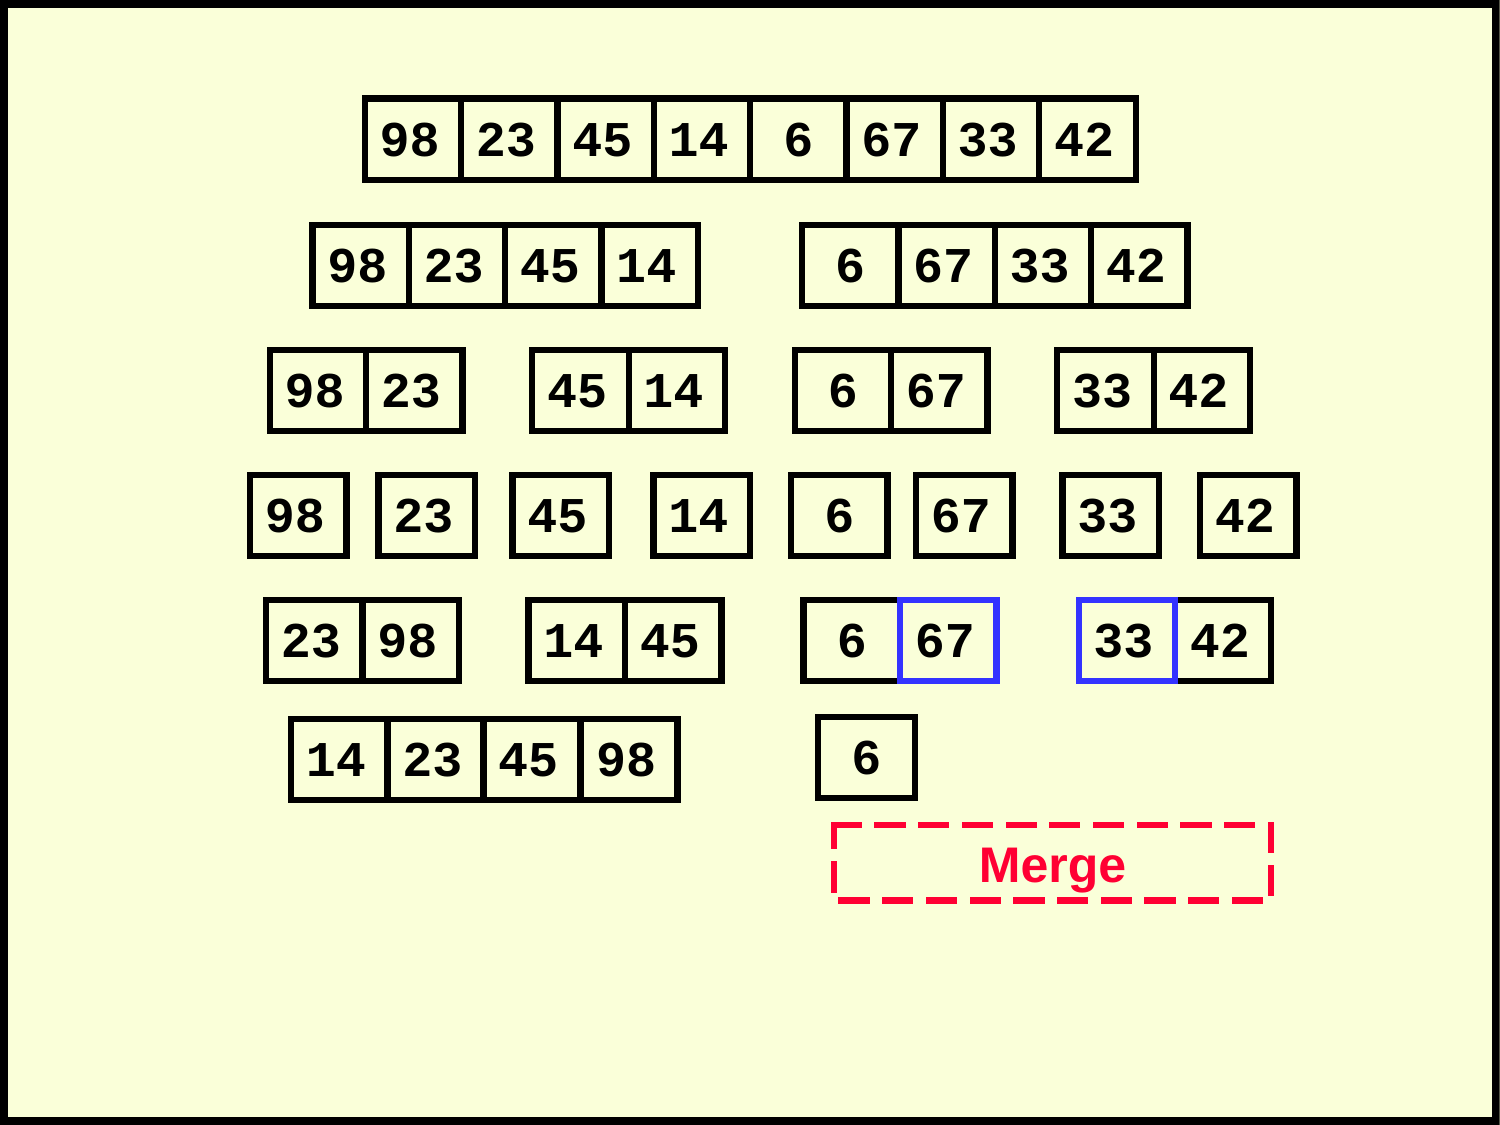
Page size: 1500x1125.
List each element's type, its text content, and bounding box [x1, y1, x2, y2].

text_box 45 [483, 718, 580, 801]
text_box 14 [601, 224, 698, 307]
text_box 23 [387, 718, 483, 801]
text_box 67 [900, 600, 997, 682]
text_box 45 [532, 350, 628, 432]
text_box 33 [1057, 350, 1153, 432]
text_box 6 [794, 350, 892, 432]
text_box 33 [1078, 600, 1176, 682]
text_box 42 [1091, 224, 1188, 307]
text_box 98 [249, 474, 347, 557]
text_box 42 [1039, 98, 1136, 180]
text_box 6 [750, 98, 847, 180]
text_box 23 [378, 474, 475, 557]
text_box 14 [528, 600, 625, 682]
text_box 67 [892, 350, 988, 432]
text_box 42 [1200, 474, 1297, 557]
text_box 45 [506, 224, 601, 307]
text_box 33 [994, 224, 1091, 307]
text_box 45 [625, 600, 722, 682]
text_box Merge [833, 824, 1272, 901]
text_box 6 [802, 224, 899, 307]
text_box 42 [1153, 350, 1251, 432]
text_box 67 [899, 224, 994, 307]
text_box 23 [367, 350, 463, 432]
text_box 33 [1062, 474, 1159, 557]
text_box 98 [269, 350, 367, 432]
text_box 98 [364, 98, 462, 180]
text_box 14 [653, 474, 751, 557]
text_box 42 [1176, 600, 1272, 682]
text_box 23 [266, 600, 362, 682]
text_box 45 [512, 474, 609, 557]
text_box 23 [409, 224, 506, 307]
text_box 14 [628, 350, 726, 432]
text_box 23 [462, 98, 558, 180]
text_box 67 [916, 474, 1013, 557]
text_box 6 [803, 600, 900, 682]
text_box 98 [312, 224, 409, 307]
text_box 98 [362, 600, 459, 682]
text_box 14 [291, 718, 387, 801]
text_box 6 [818, 716, 915, 798]
text_box 6 [791, 474, 888, 557]
text_box 14 [653, 98, 750, 180]
text_box 98 [581, 718, 678, 801]
text_box 67 [847, 98, 942, 180]
text_box 45 [558, 98, 653, 180]
text_box 33 [942, 98, 1039, 180]
